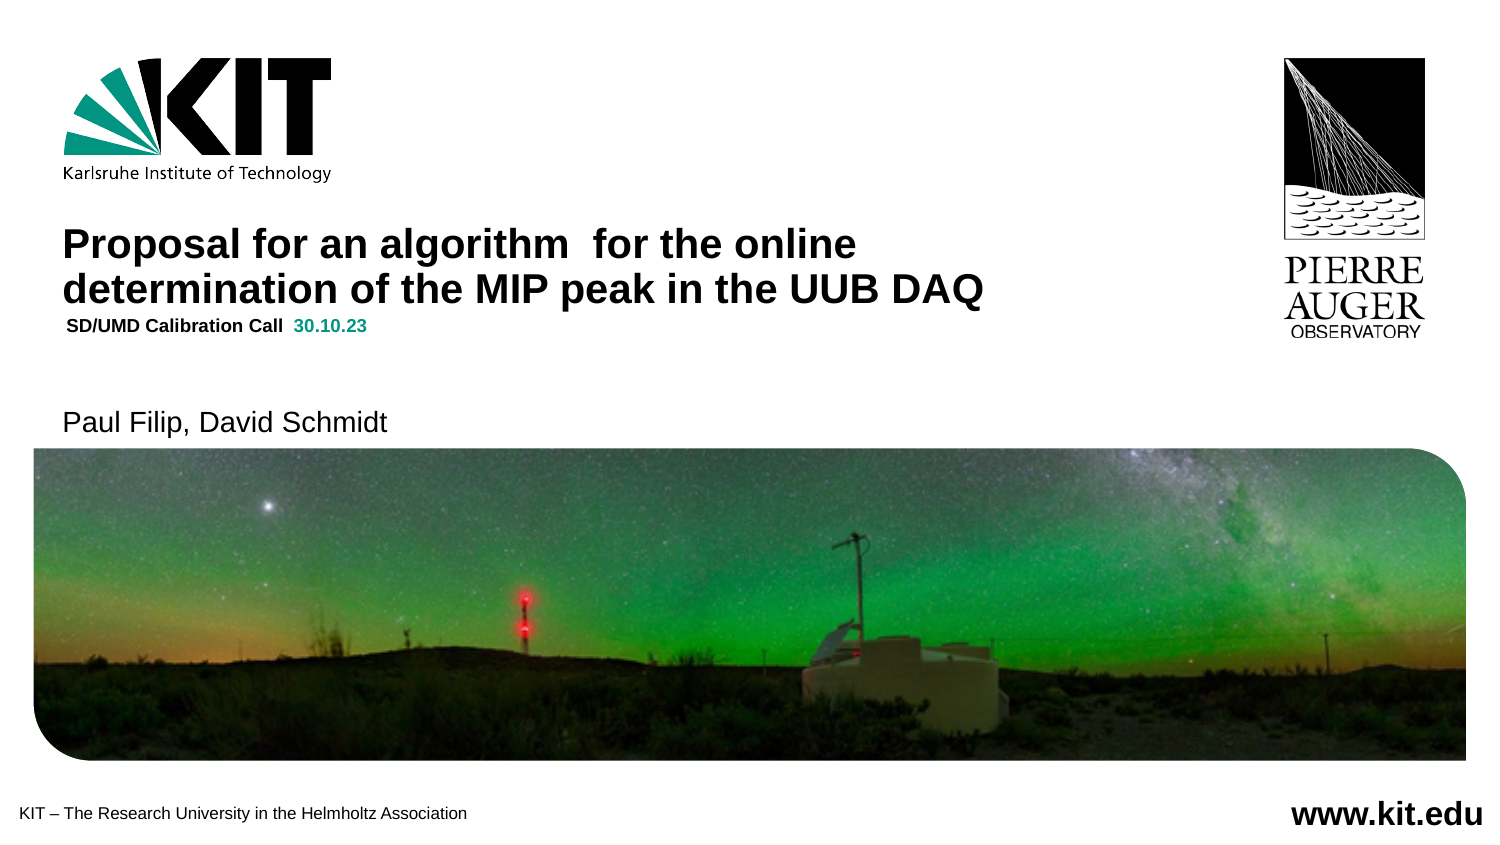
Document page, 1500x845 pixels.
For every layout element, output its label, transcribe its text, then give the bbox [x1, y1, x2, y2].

list Paul Filip, David Schmidt [62, 400, 1460, 484]
picture [64, 58, 331, 183]
list Proposal for an algorithm for the online determination of the MIP peak in the UUB DAQ [62, 222, 1009, 327]
picture [34, 449, 1466, 760]
picture [1284, 58, 1425, 339]
text_box SD/UMD Calibration Call 30.10.23 [51, 306, 433, 344]
